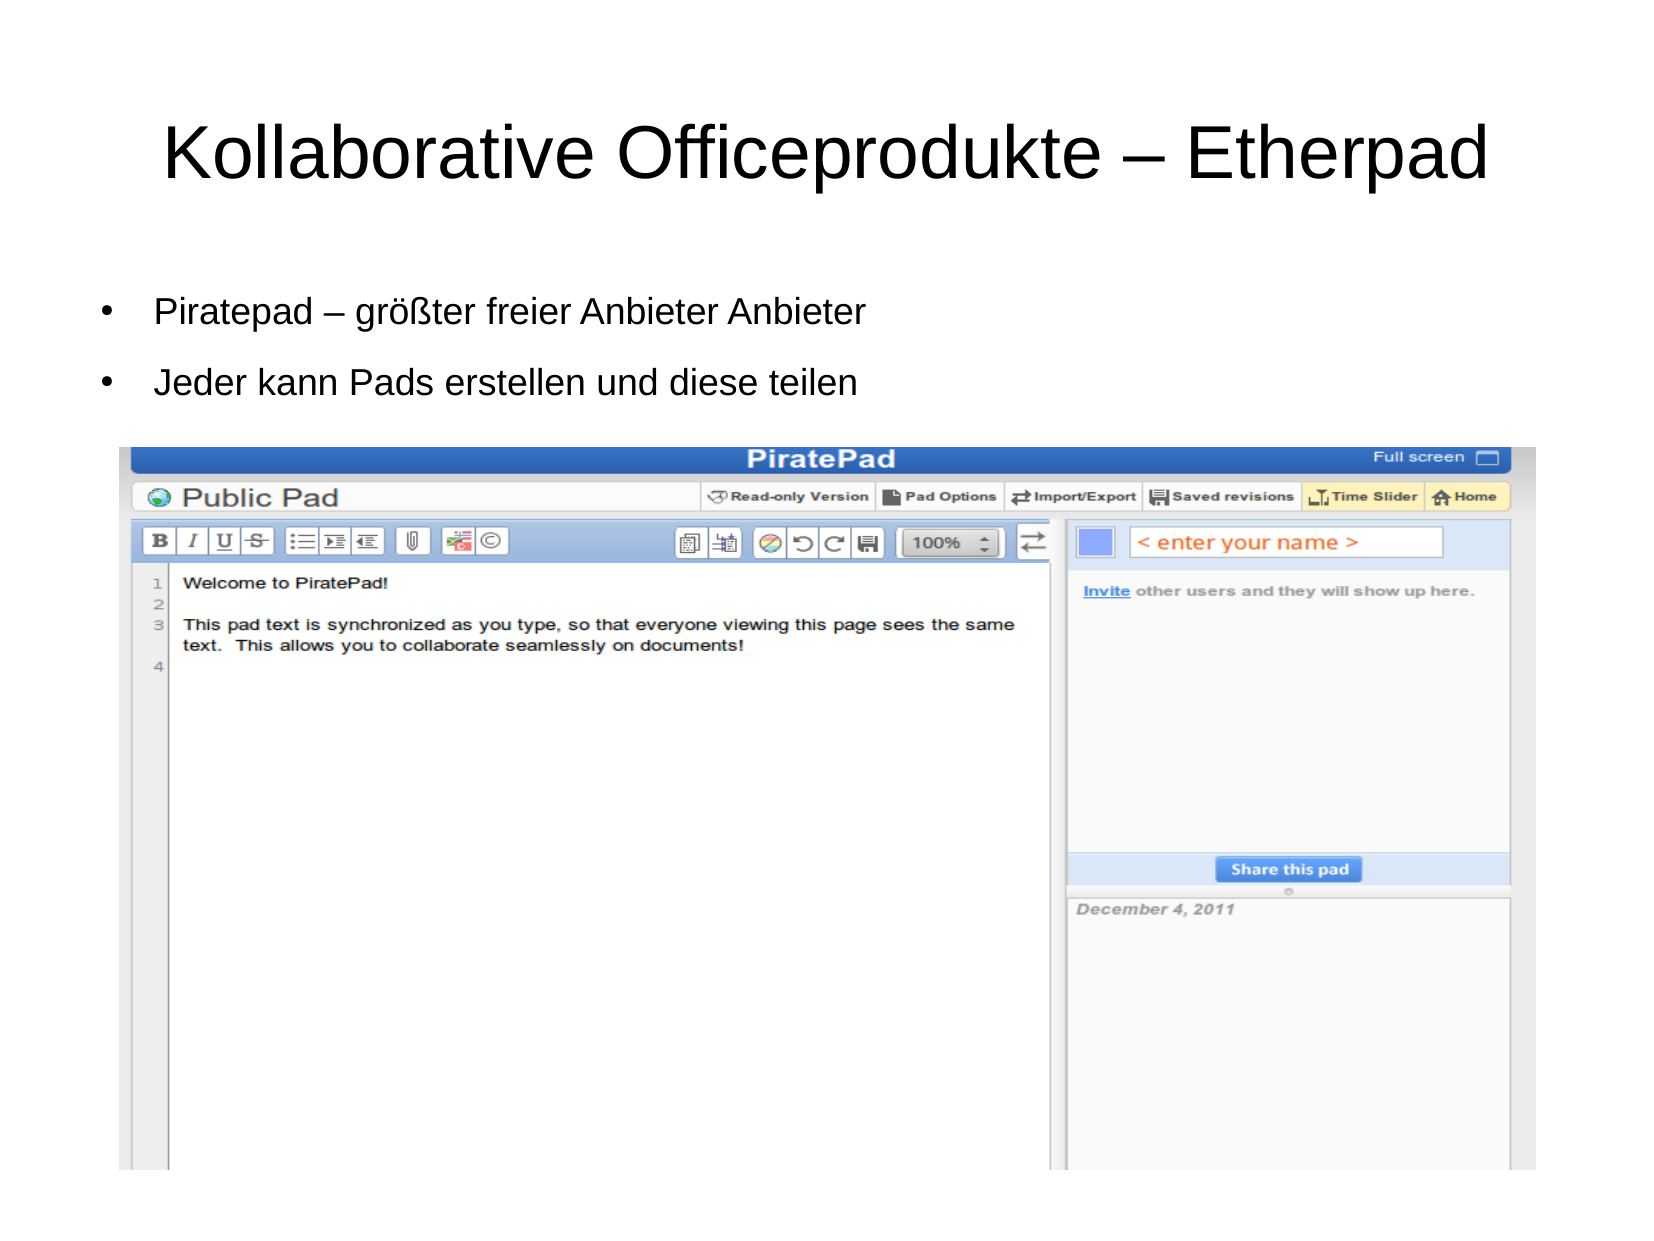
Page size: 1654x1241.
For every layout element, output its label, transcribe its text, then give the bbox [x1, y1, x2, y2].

list Piratepad – größter freier Anbieter Anbieter Jeder kann Pads erstellen und diese teilen [82, 290, 1571, 1109]
title Kollaborative Officeprodukte – Etherpad [82, 49, 1571, 257]
picture [119, 447, 1536, 1170]
